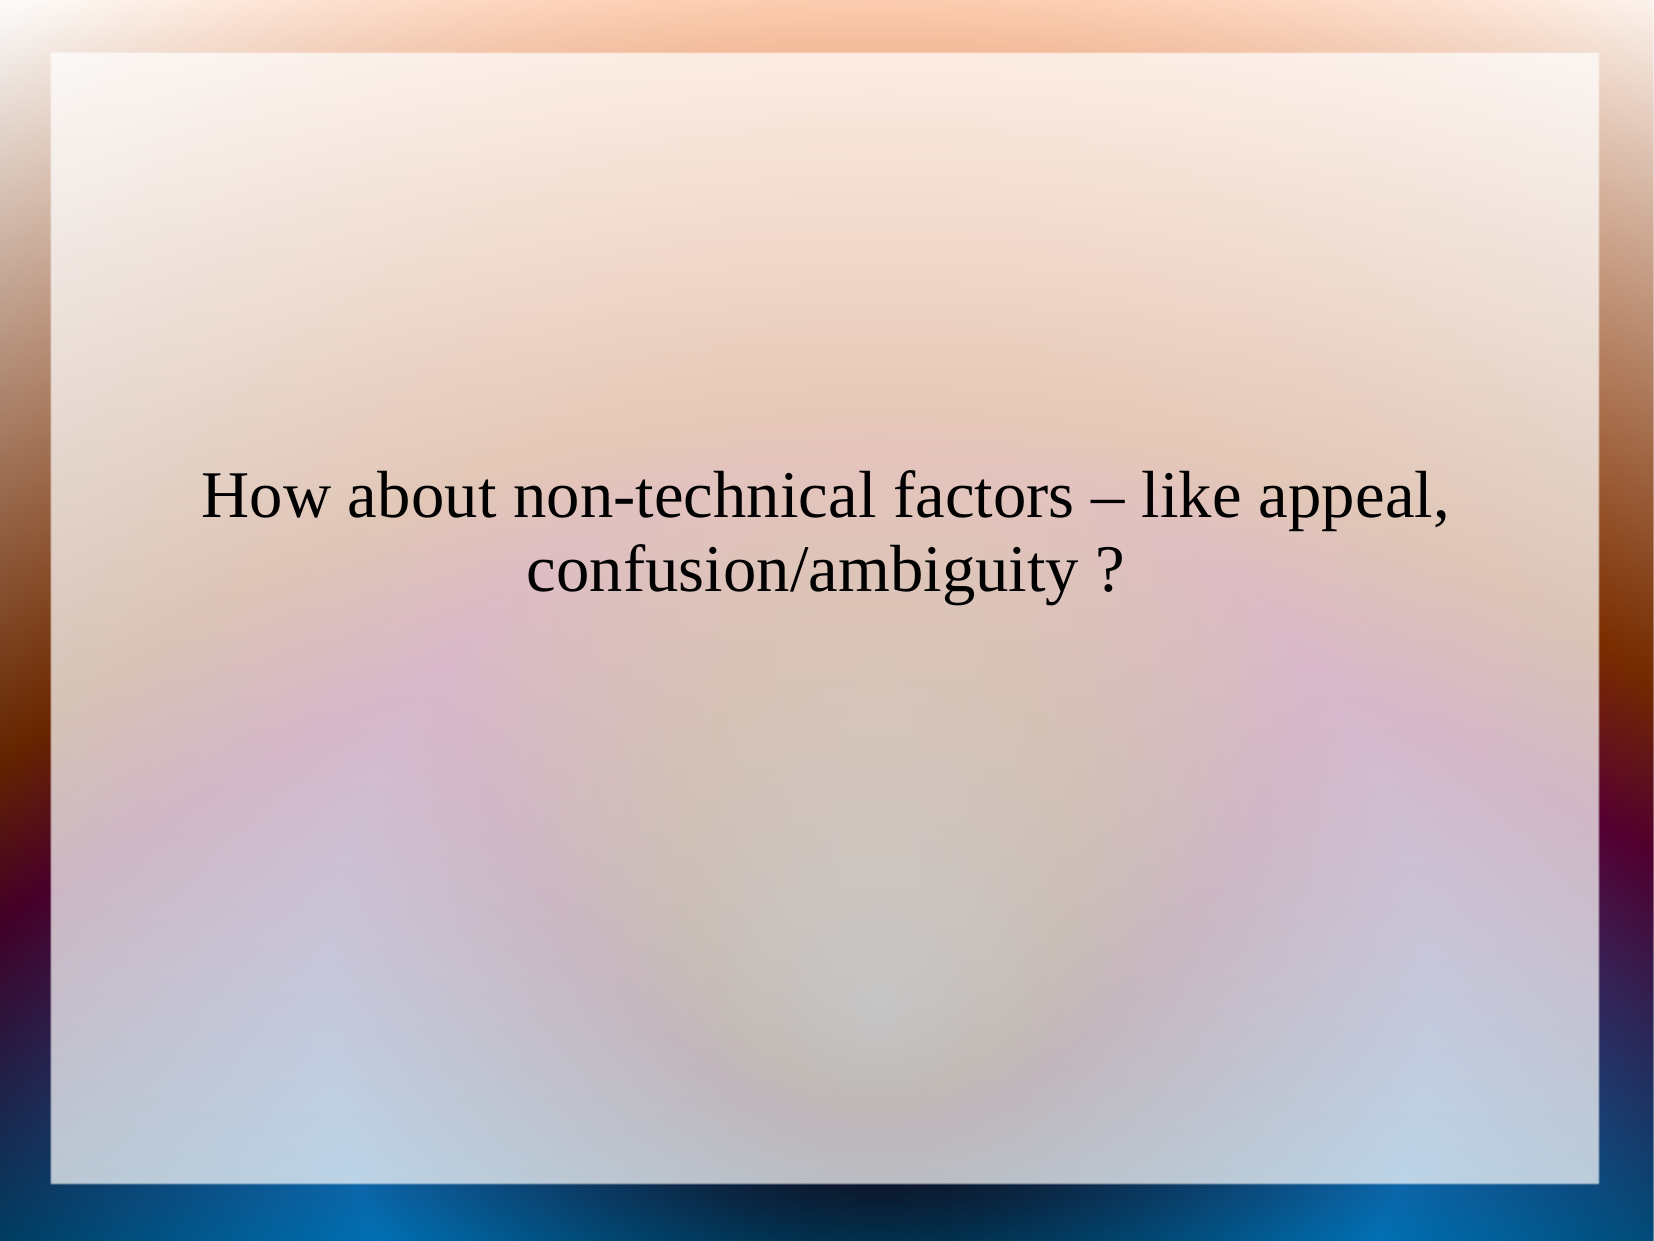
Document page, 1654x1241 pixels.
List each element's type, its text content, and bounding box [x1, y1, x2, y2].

subtitle How about non-technical factors – like appeal, confusion/ambiguity ? [82, 55, 1571, 1010]
picture [0, 0, 1654, 1241]
